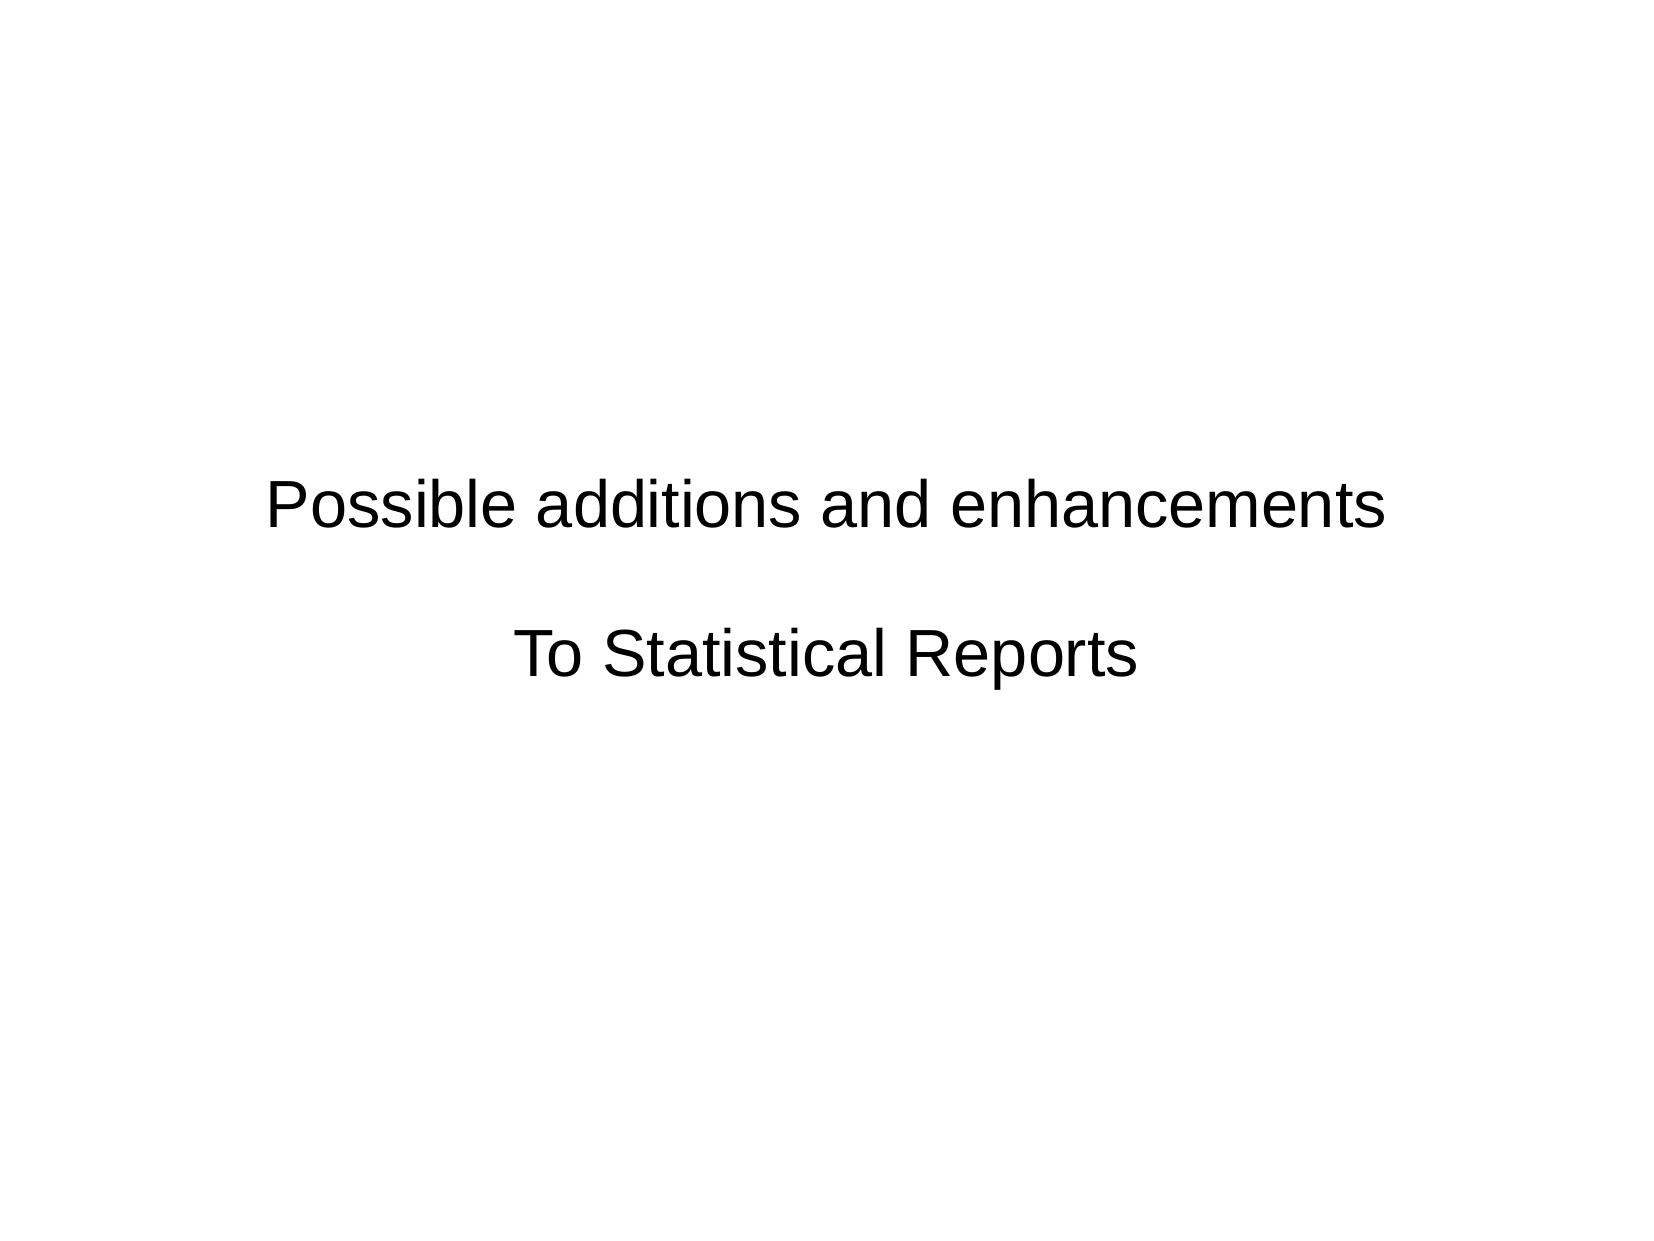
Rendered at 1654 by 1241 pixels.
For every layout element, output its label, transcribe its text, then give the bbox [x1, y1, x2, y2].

subtitle Possible additions and enhancements To Statistical Reports [82, 56, 1571, 1102]
